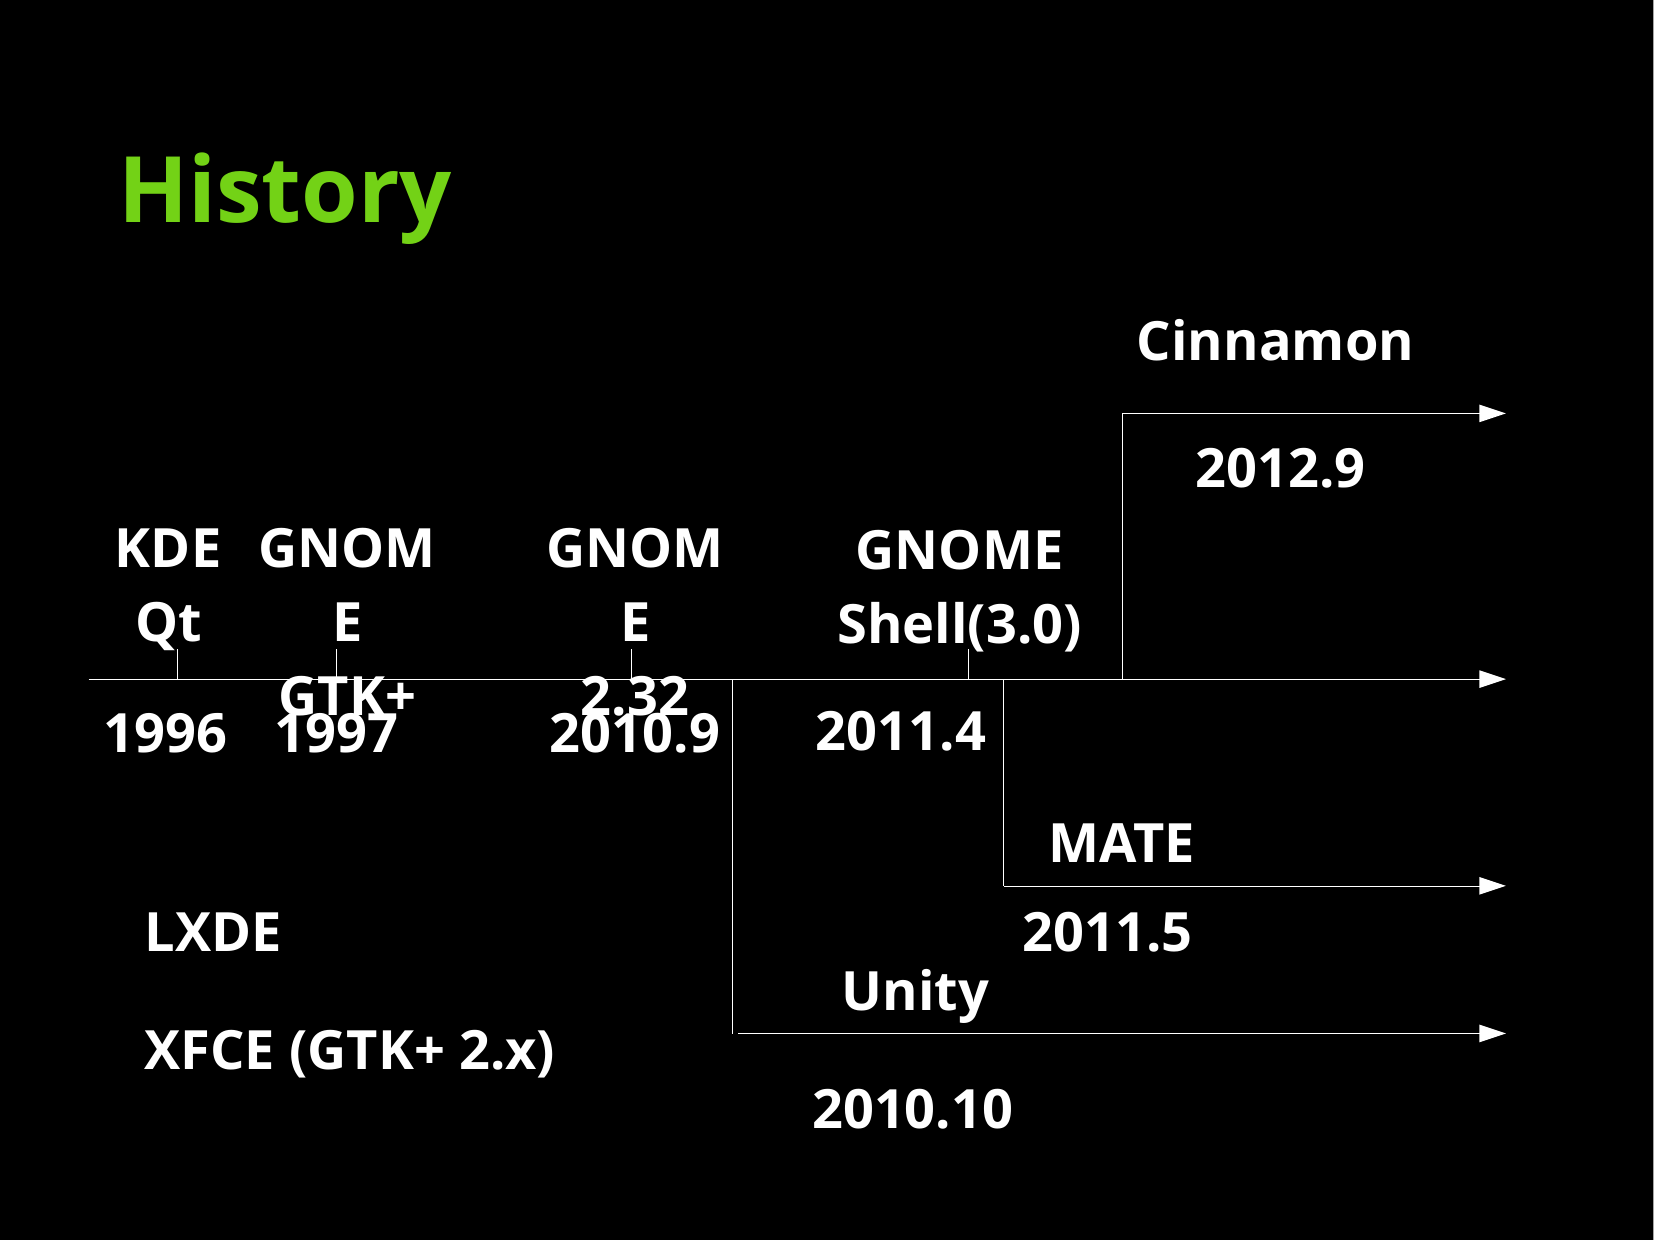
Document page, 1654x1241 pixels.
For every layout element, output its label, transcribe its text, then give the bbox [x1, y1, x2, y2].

text_box 2010.9 [535, 687, 732, 768]
text_box MATE [1033, 797, 1270, 886]
text_box GNOME Shell(3.0) [822, 504, 1111, 650]
text_box 2010.9 [733, 687, 739, 768]
text_box KDE Qt [100, 501, 237, 648]
text_box 1996 [88, 687, 245, 768]
text_box LXDE [129, 885, 325, 975]
text_box 1997 [259, 687, 416, 768]
text_box GNOME 2.32 [531, 501, 761, 650]
title History [118, 78, 1539, 296]
text_box 2012.9 [1181, 421, 1385, 502]
text_box Unity [826, 944, 1004, 1034]
text_box 2011.4 [801, 685, 1003, 766]
text_box Cinnamon [1122, 295, 1477, 382]
text_box 2010.10 [797, 1062, 1093, 1152]
text_box XFCE (GTK+ 2.x) [129, 1003, 597, 1093]
text_box GNOME GTK+ [243, 501, 473, 650]
text_box 2011.5 [1007, 885, 1211, 975]
